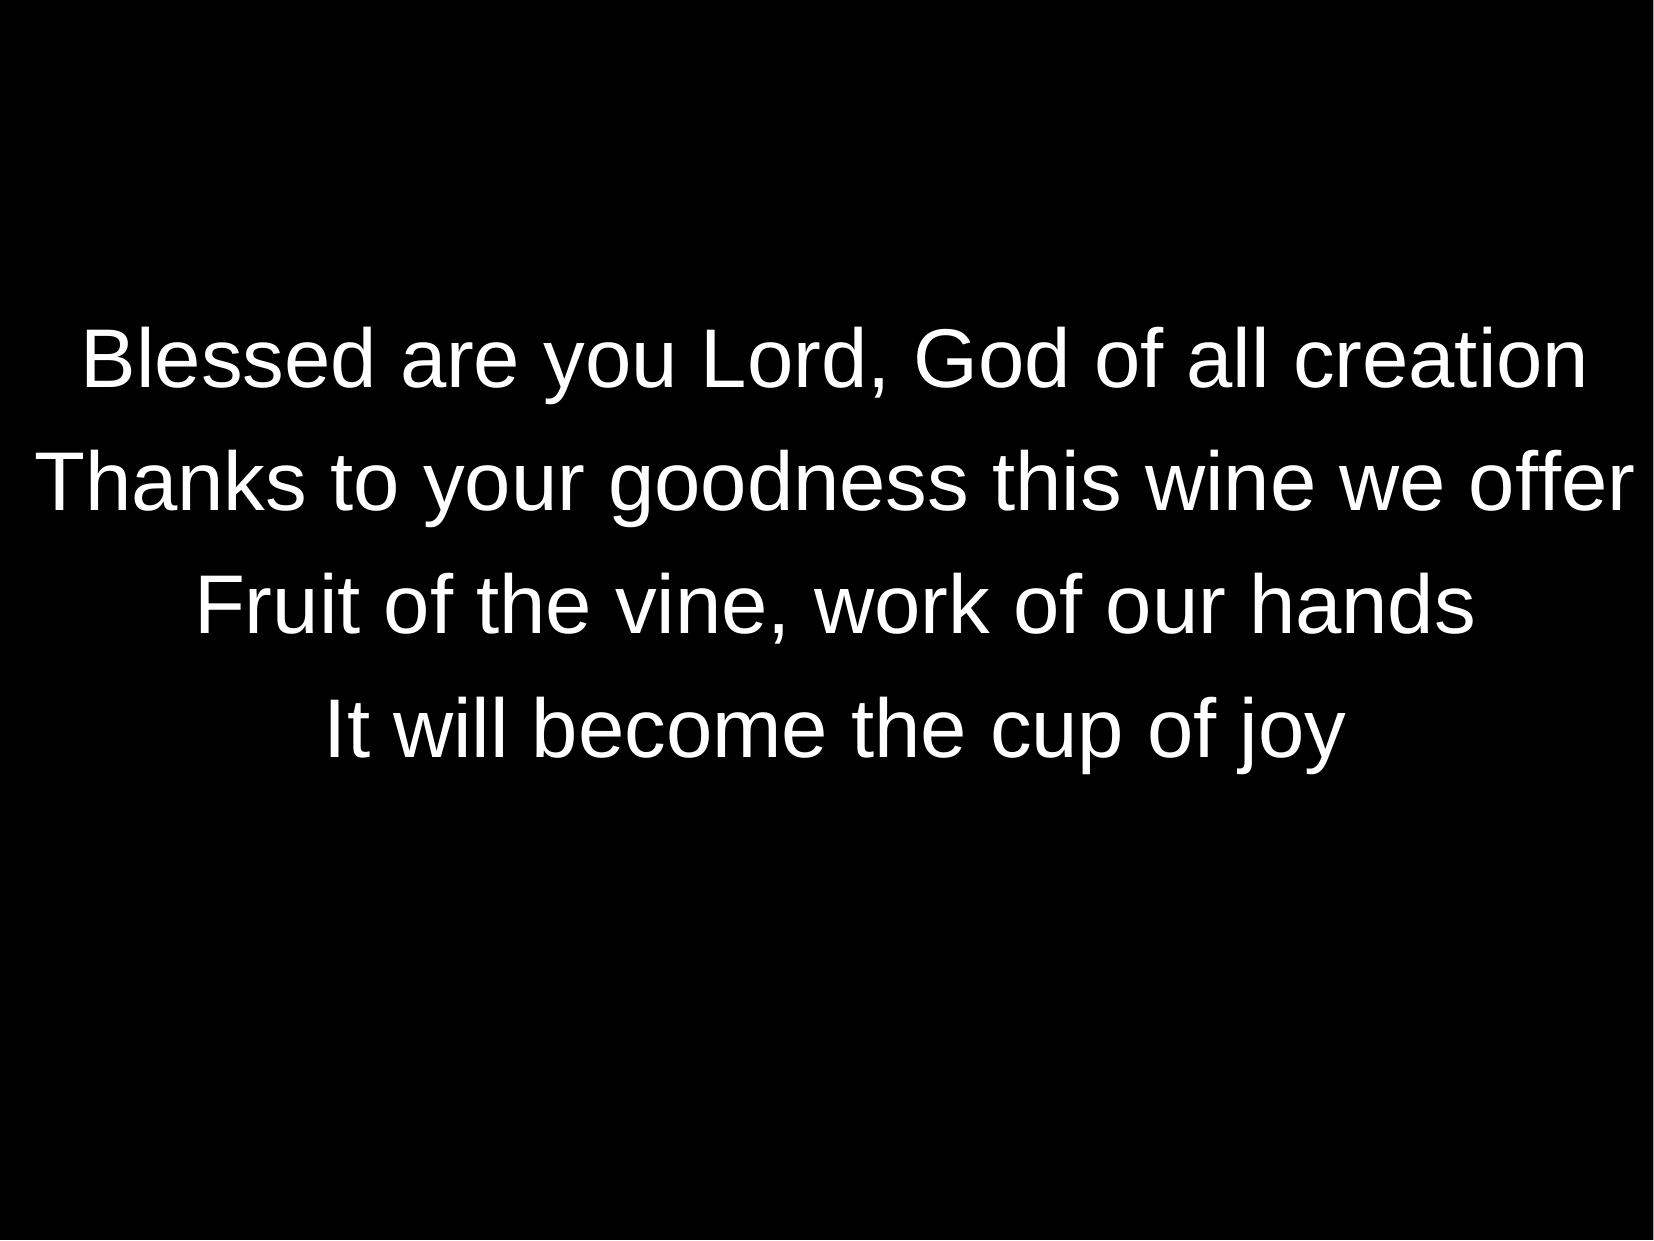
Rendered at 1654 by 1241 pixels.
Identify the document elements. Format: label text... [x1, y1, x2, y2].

list Blessed are you Lord, God of all creation Thanks to your goodness this wine we offer Fruit of the vine, work of our hands It will become the cup of joy [0, 307, 1654, 1027]
